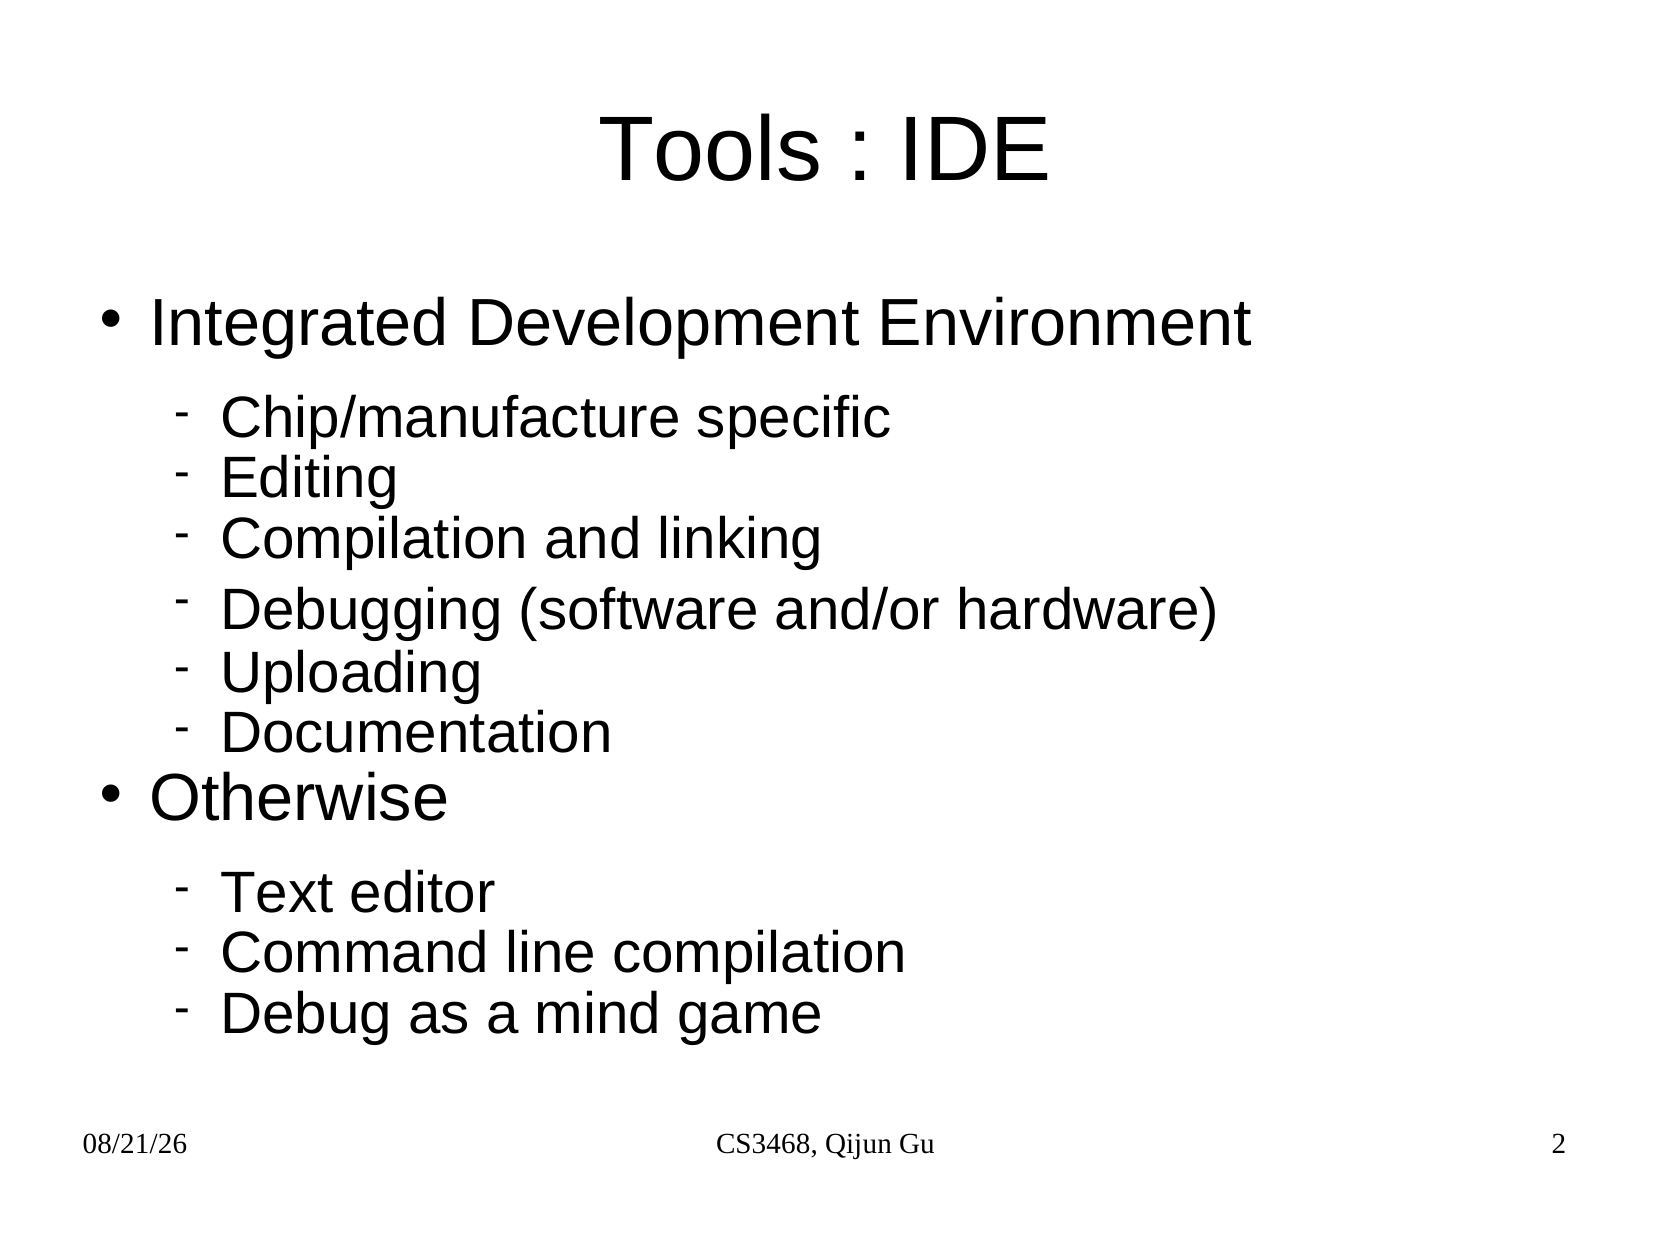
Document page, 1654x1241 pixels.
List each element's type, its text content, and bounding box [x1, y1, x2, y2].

list Integrated Development Environment Chip/manufacture specific Editing Compilation and linking Debugging (software and/or hardware)‏ Uploading Documentation Otherwise Text editor Command line compilation Debug as a mind game [82, 290, 1568, 1092]
title Tools : IDE [82, 56, 1568, 247]
